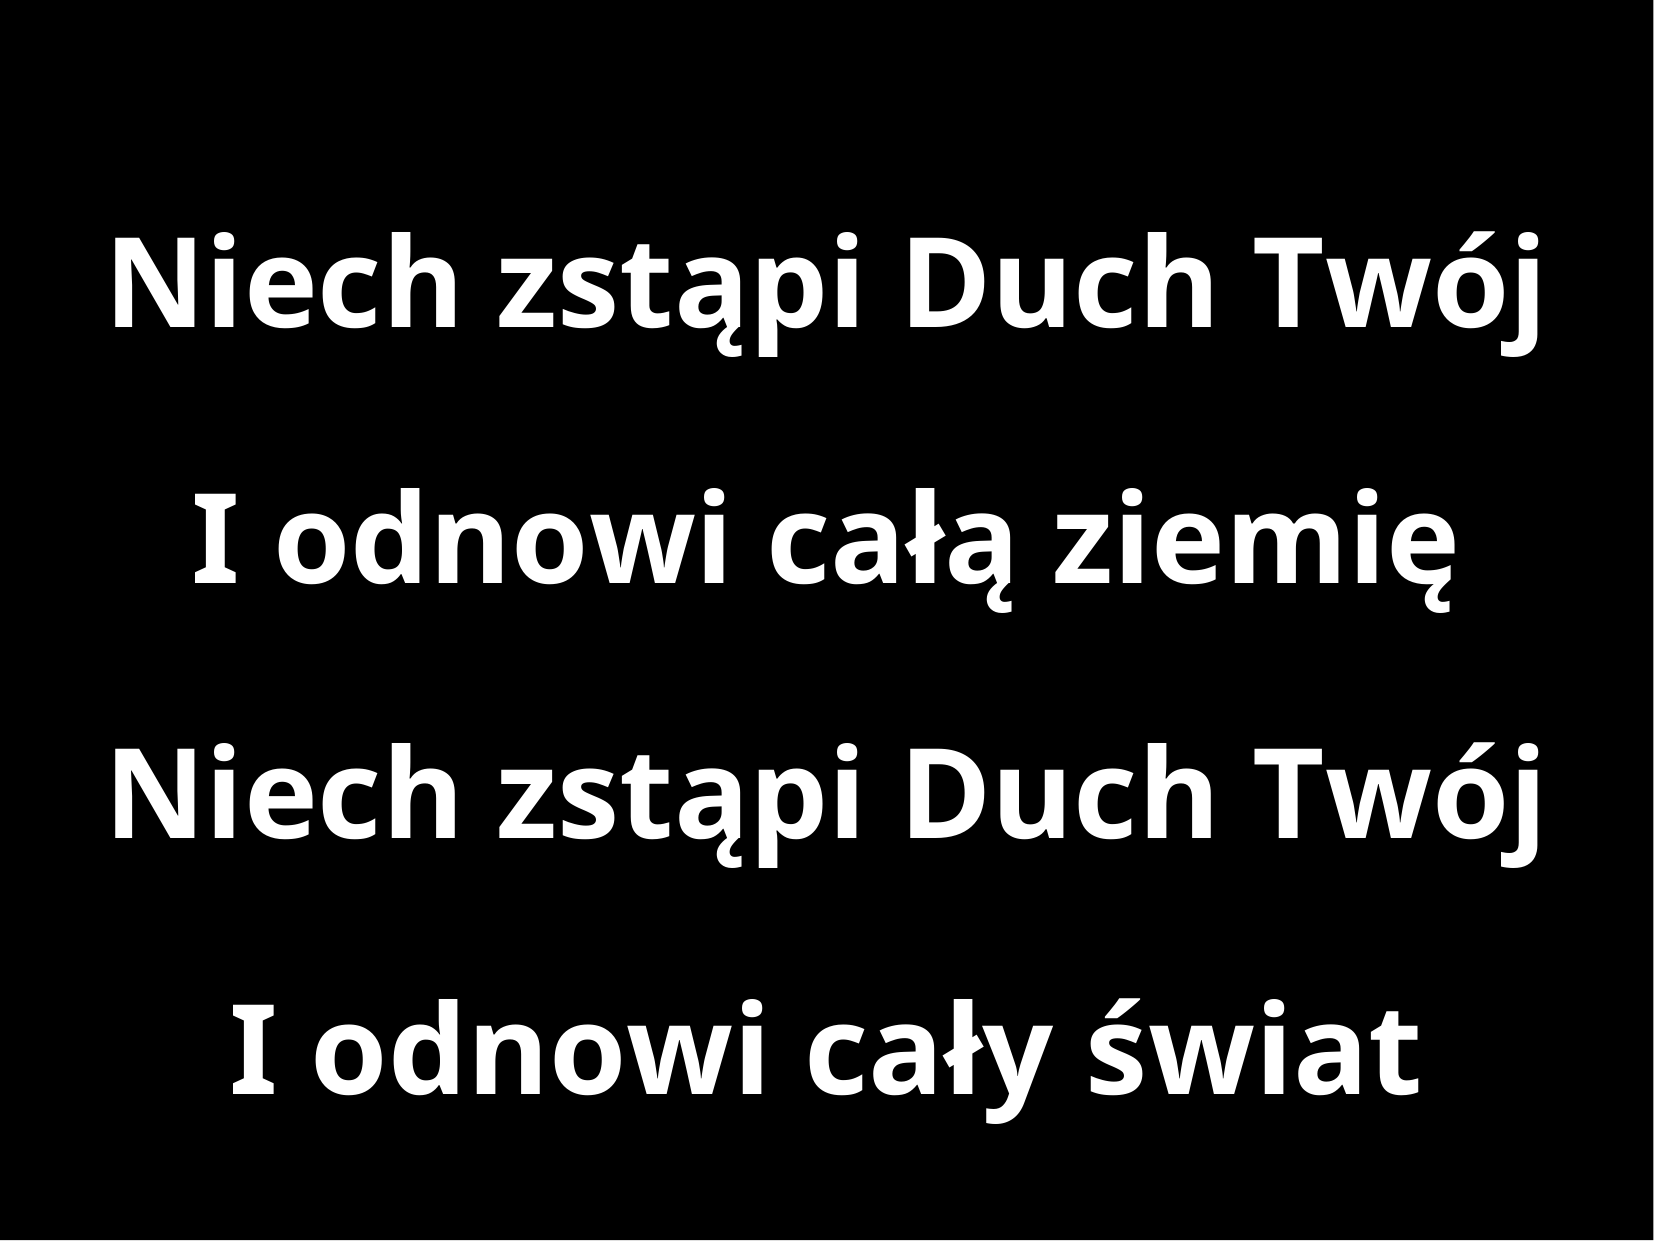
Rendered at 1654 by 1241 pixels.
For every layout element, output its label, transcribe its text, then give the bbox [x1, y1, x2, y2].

title Niech zstąpi Duch Twój I odnowi całą ziemię Niech zstąpi Duch Twój I odnowi cały świat [0, 0, 1654, 1241]
